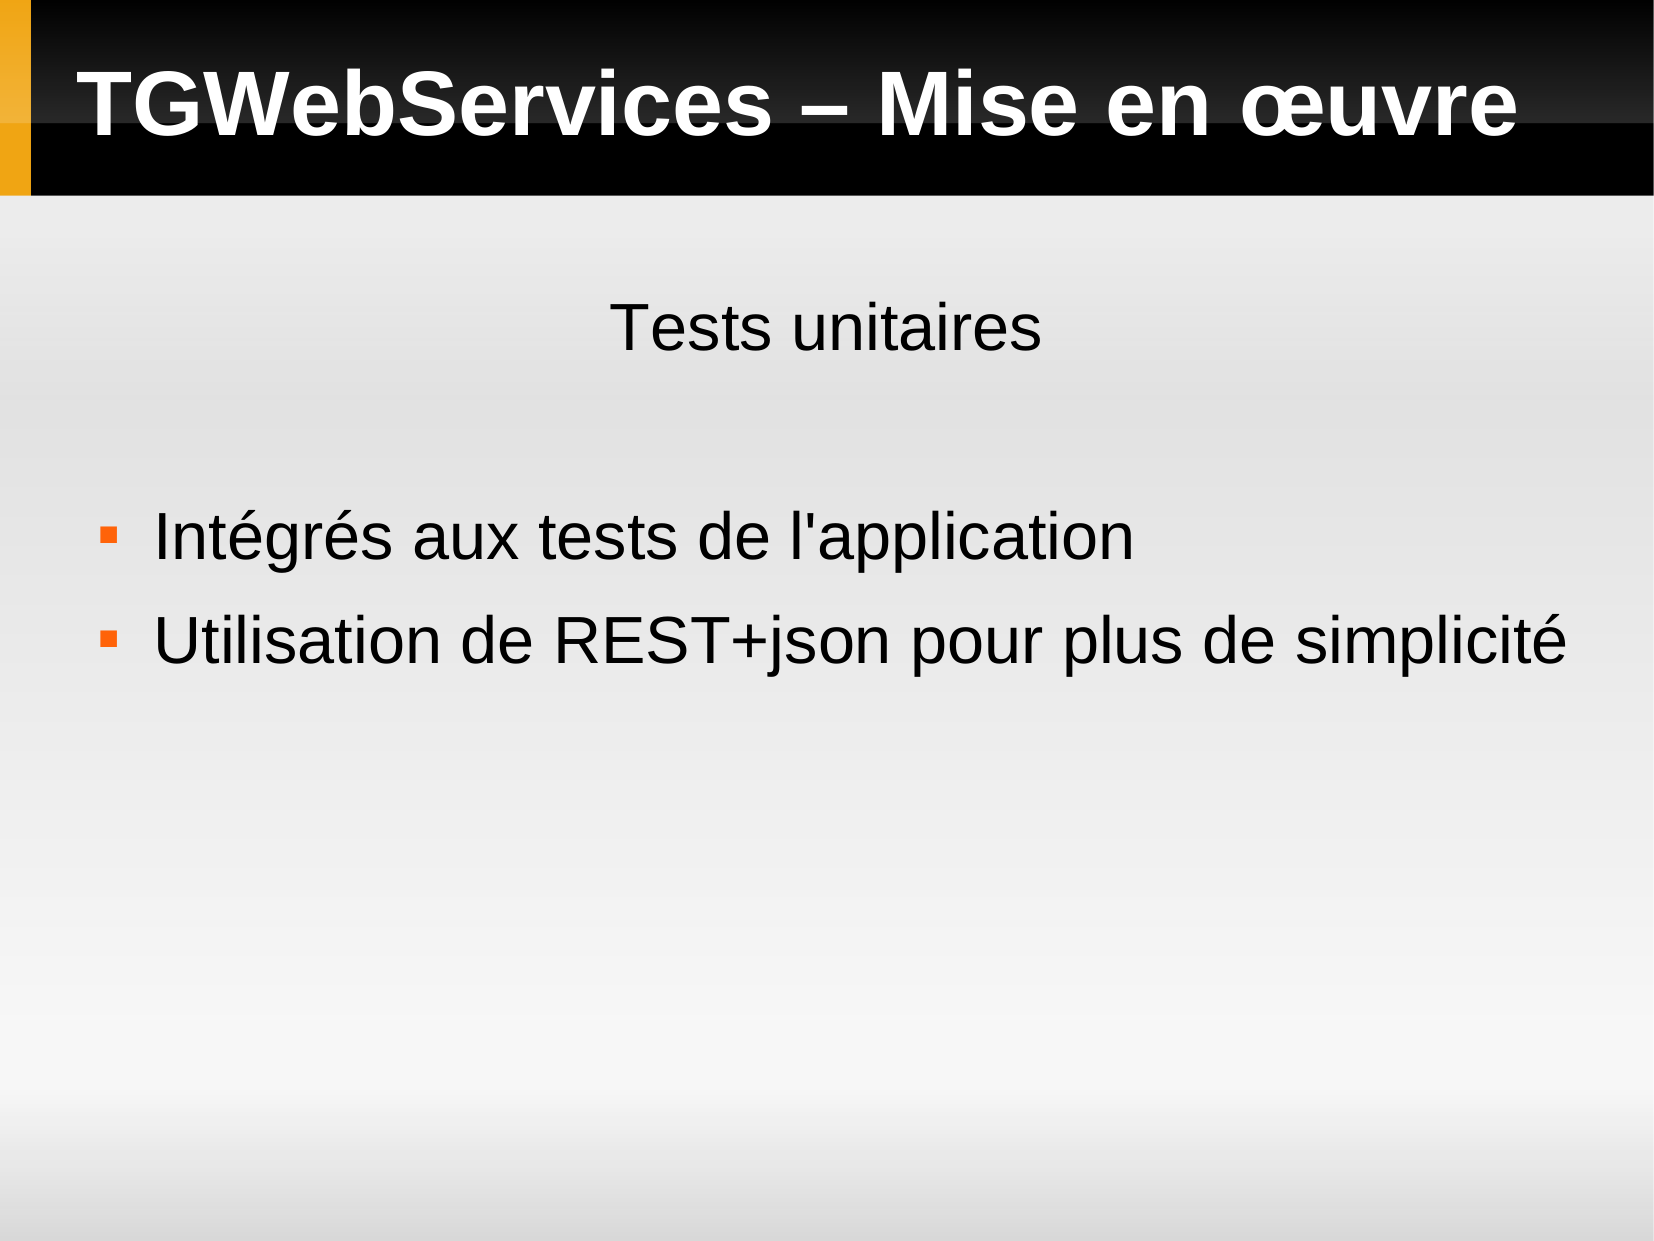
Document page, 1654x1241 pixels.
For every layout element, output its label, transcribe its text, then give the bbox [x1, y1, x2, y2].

picture [0, 0, 1654, 1241]
list Tests unitaires Intégrés aux tests de l'application Utilisation de REST+json pour plus de simplicité [82, 290, 1571, 1094]
title TGWebServices – Mise en œuvre [76, 7, 1565, 200]
